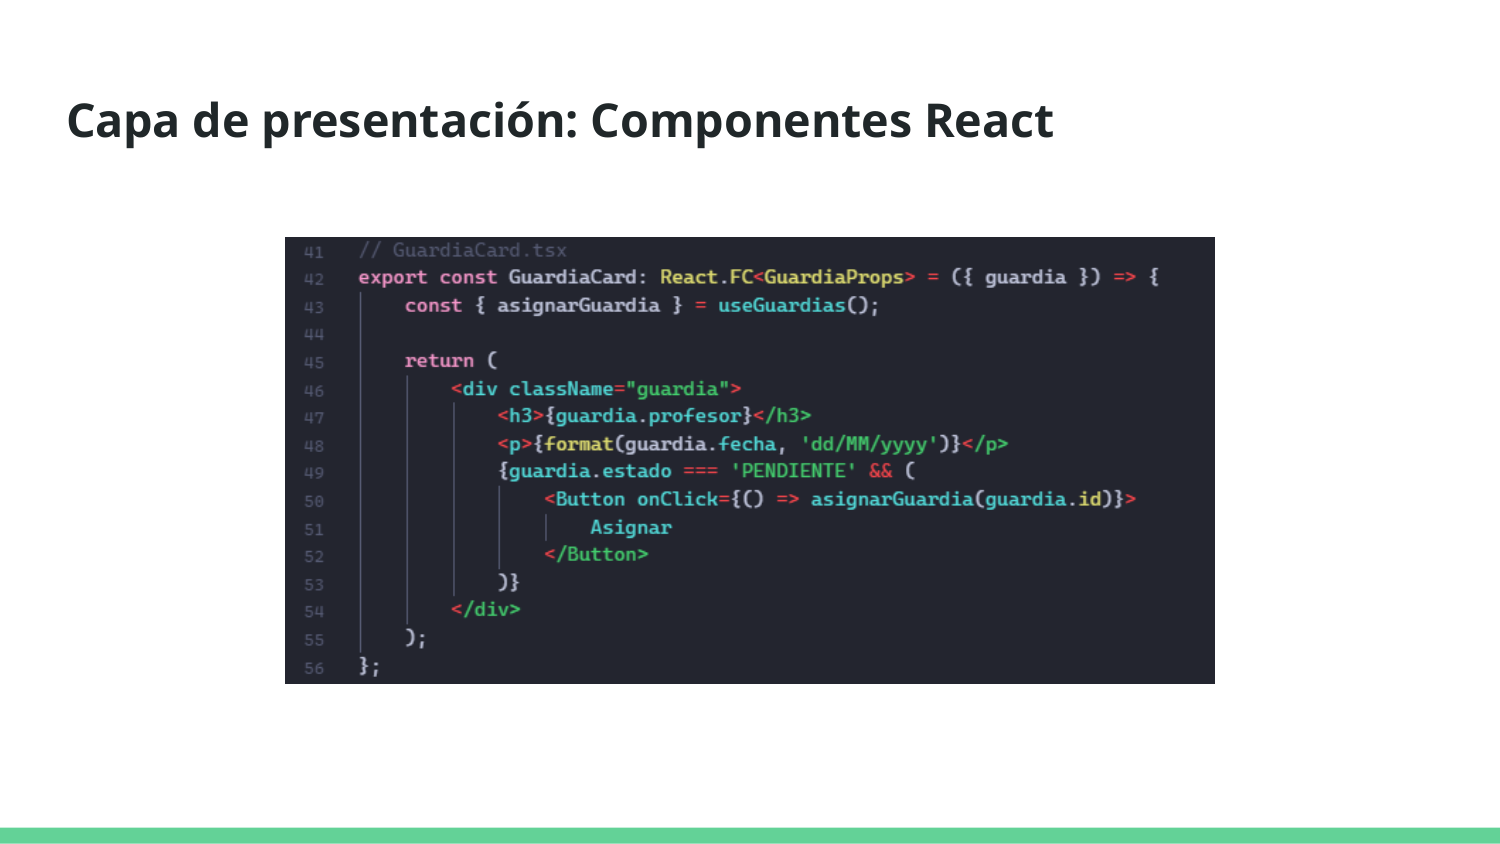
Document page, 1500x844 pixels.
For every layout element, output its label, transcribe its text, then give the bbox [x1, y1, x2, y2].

picture [285, 237, 1215, 684]
title Capa de presentación: Componentes React [51, 72, 1449, 167]
